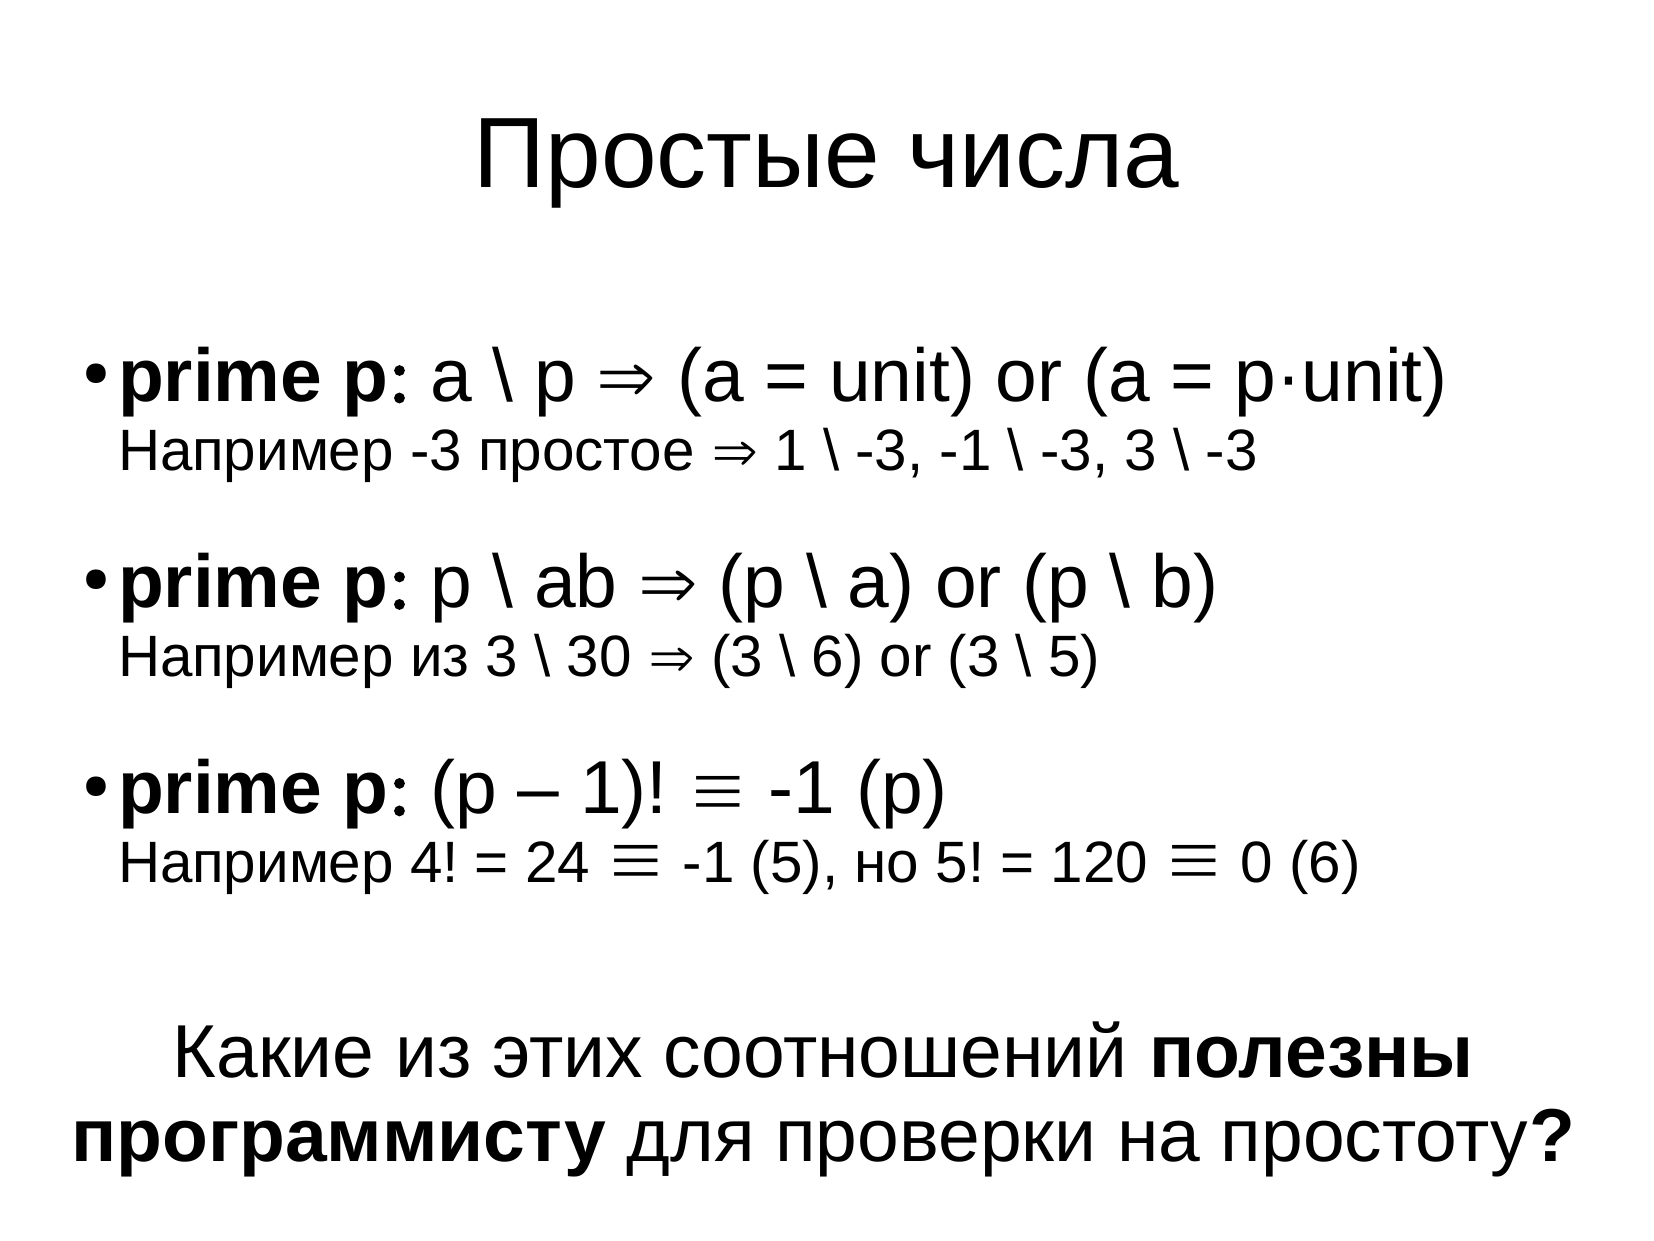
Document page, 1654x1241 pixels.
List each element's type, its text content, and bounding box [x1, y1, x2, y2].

subtitle prime p: a \ p ⇒ (a = unit) or (a = p·unit) Например -3 простое ⇒ 1 \ -3, -1 \ -3, 3 \ -3 prime p: p \ ab ⇒ (p \ a) or (p \ b) Например из 3 \ 30 ⇒ (3 \ 6) or (3 \ 5) prime p: (p – 1)! º -1 (p) Например 4! = 24 º -1 (5), но 5! = 120 º 0 (6) [82, 256, 1621, 976]
title Простые числа [82, 49, 1571, 256]
title Какие из этих соотношений полезны программисту для проверки на простоту? [56, 990, 1591, 1198]
